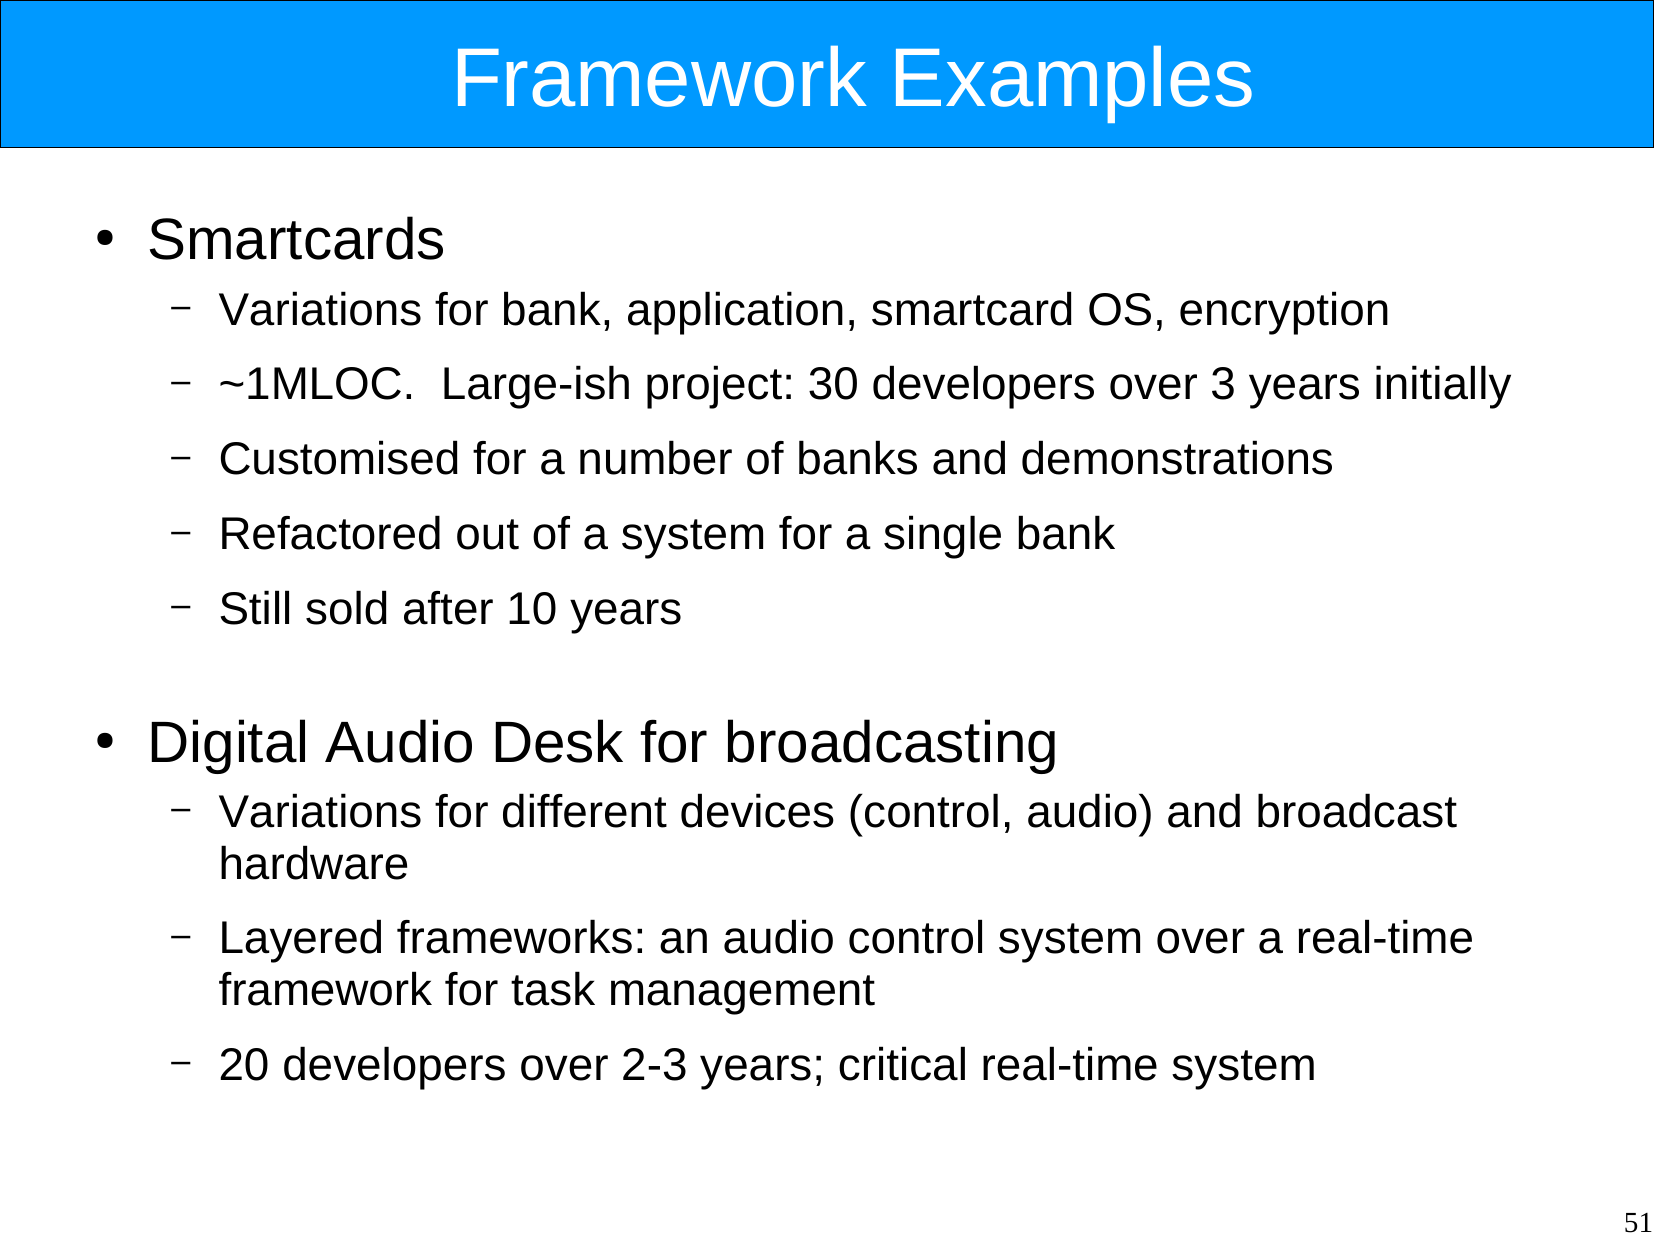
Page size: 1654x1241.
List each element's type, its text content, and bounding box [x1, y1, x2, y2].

list Smartcards Variations for bank, application, smartcard OS, encryption ~1MLOC. Large-ish project: 30 developers over 3 years initially Customised for a number of banks and demonstrations Refactored out of a system for a single bank Still sold after 10 years Digital Audio Desk for broadcasting Variations for different devices (control, audio) and broadcast hardware Layered frameworks: an audio control system over a real-time framework for task management 20 developers over 2-3 years; critical real-time system [76, 206, 1565, 1152]
title Framework Examples [82, 13, 1625, 142]
